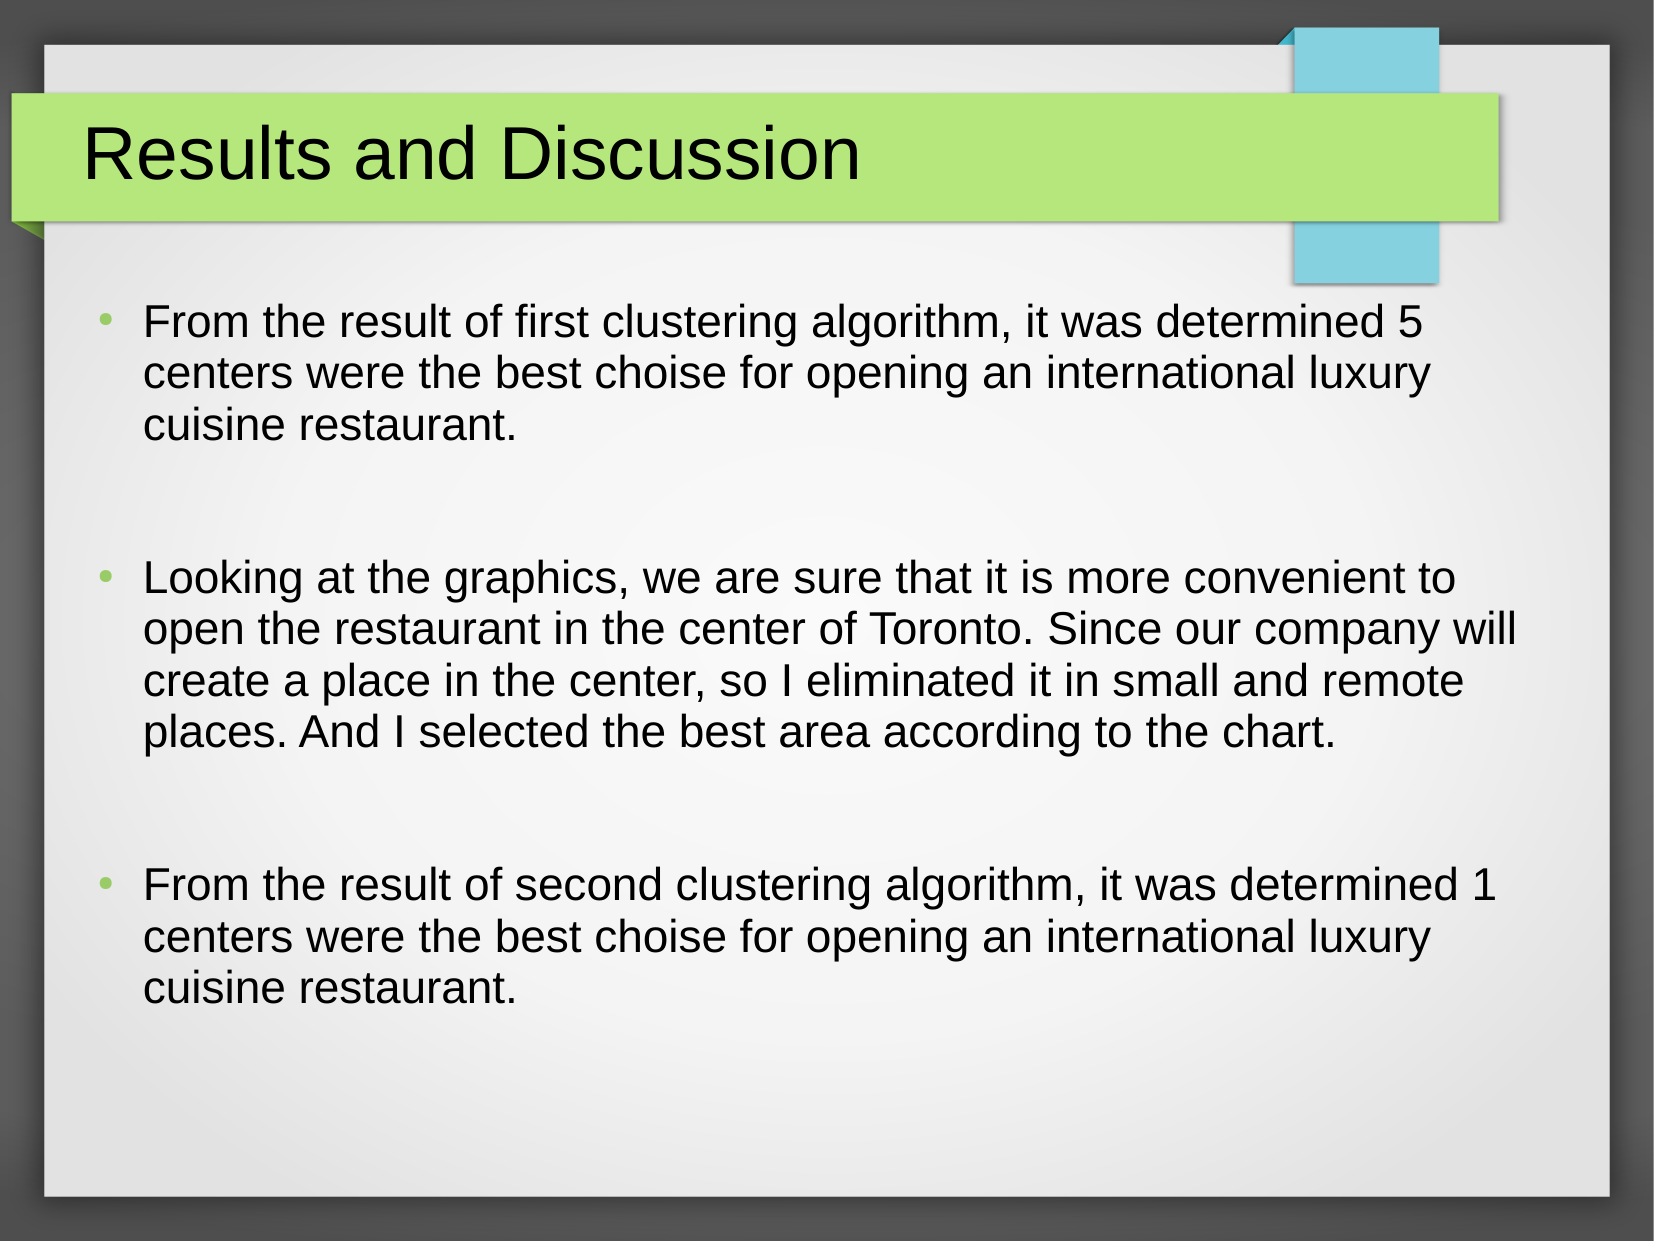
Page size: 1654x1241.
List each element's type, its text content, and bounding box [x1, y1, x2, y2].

title Results and Discussion [82, 94, 1264, 213]
picture [0, 0, 1654, 1241]
list From the result of first clustering algorithm, it was determined 5 centers were the best choise for opening an international luxury cuisine restaurant. Looking at the graphics, we are sure that it is more convenient to open the restaurant in the center of Toronto. Since our company will create a place in the center, so I eliminated it in small and remote places. And I selected the best area according to the chart. From the result of second clustering algorithm, it was determined 1 centers were the best choise for opening an international luxury cuisine restaurant. [82, 295, 1571, 1015]
